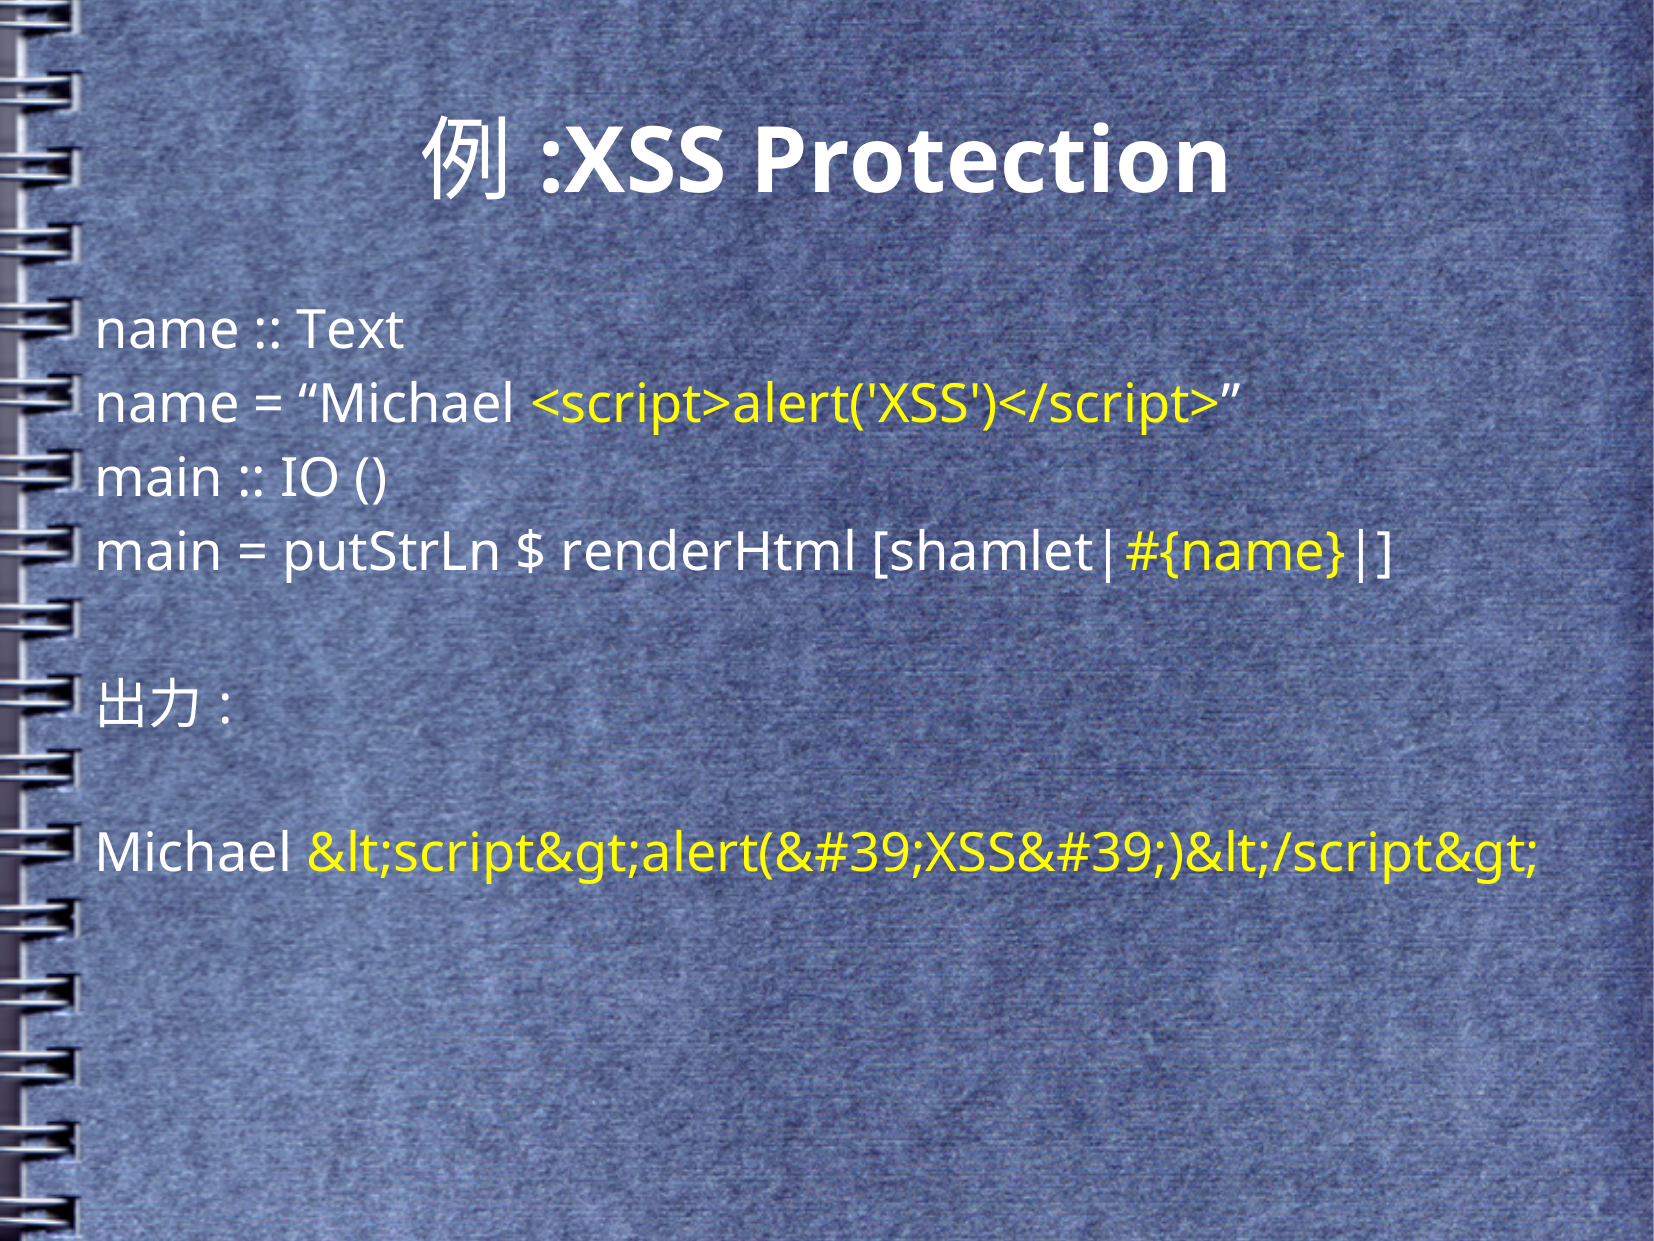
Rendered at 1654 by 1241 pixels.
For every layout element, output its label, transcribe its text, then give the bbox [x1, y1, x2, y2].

title 例:XSS Protection [82, 49, 1571, 257]
list name :: Text name = “Michael <script>alert('XSS')</script>” main :: IO () main = putStrLn $ renderHtml [shamlet|#{name}|] 出力: Michael &lt;script&gt;alert(&#39;XSS&#39;)&lt;/script&gt; [23, 290, 1654, 1109]
picture [0, 0, 1654, 1241]
